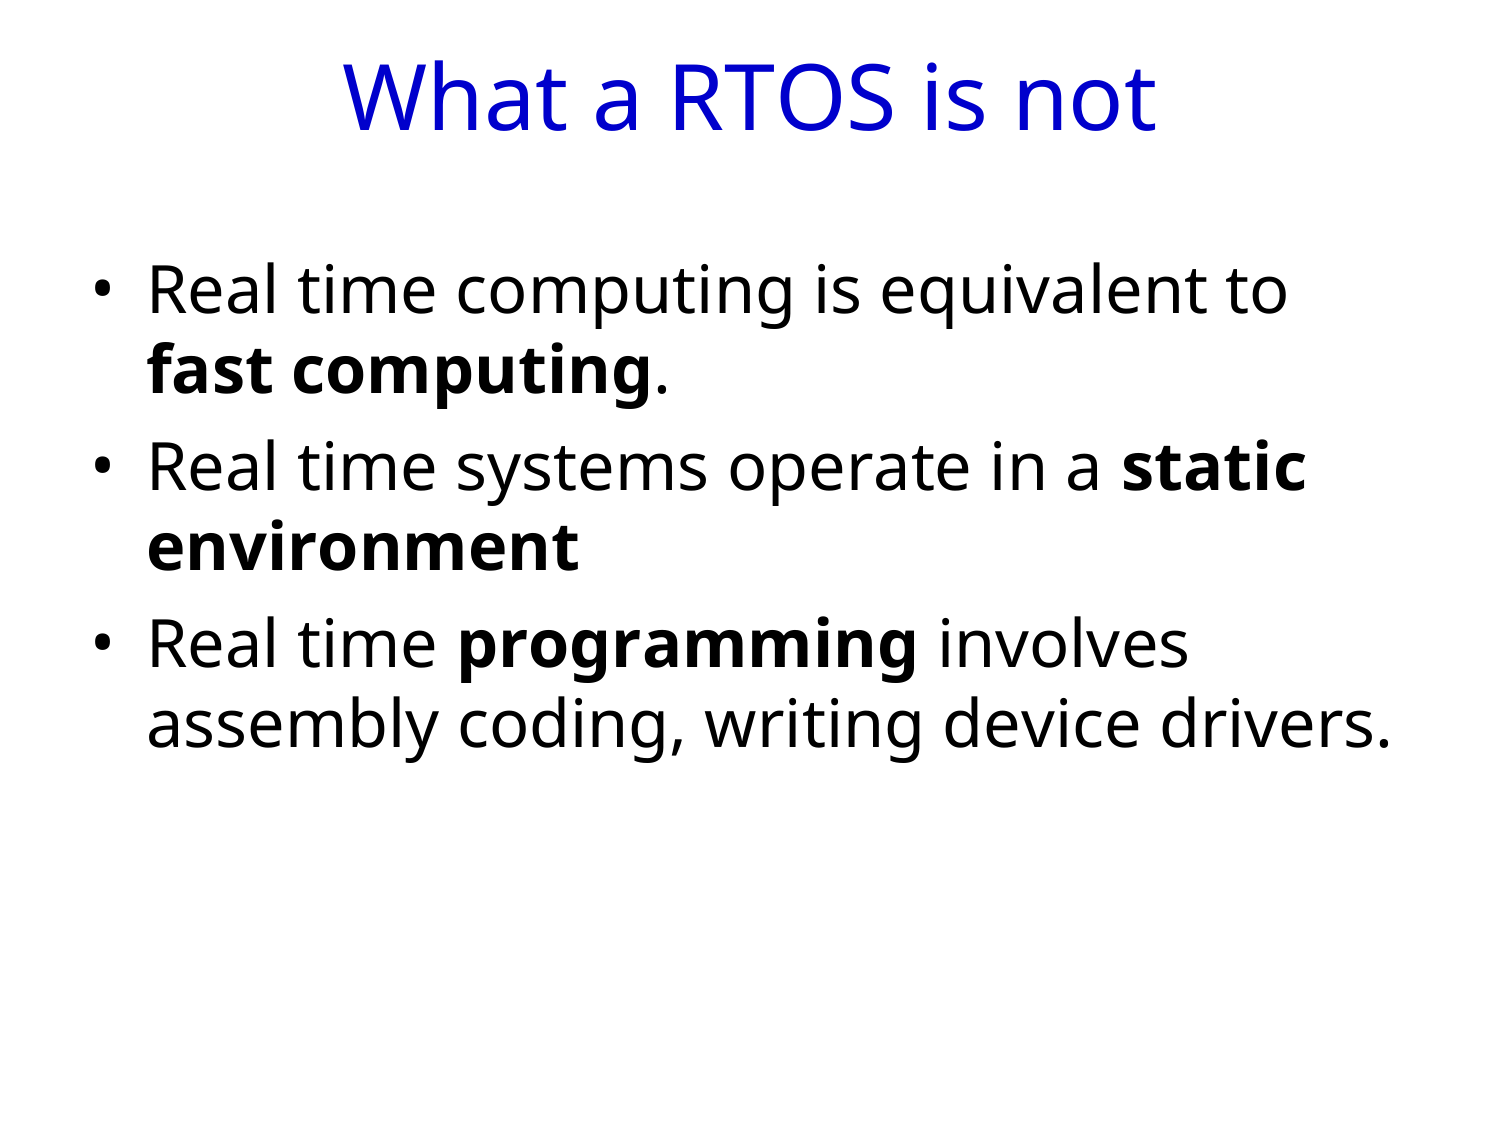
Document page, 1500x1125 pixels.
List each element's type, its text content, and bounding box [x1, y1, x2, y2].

list Real time computing is equivalent to fast computing. Real time systems operate in a static environment Real time programming involves assembly coding, writing device drivers. [75, 239, 1426, 1125]
title What a RTOS is not [75, 0, 1426, 188]
